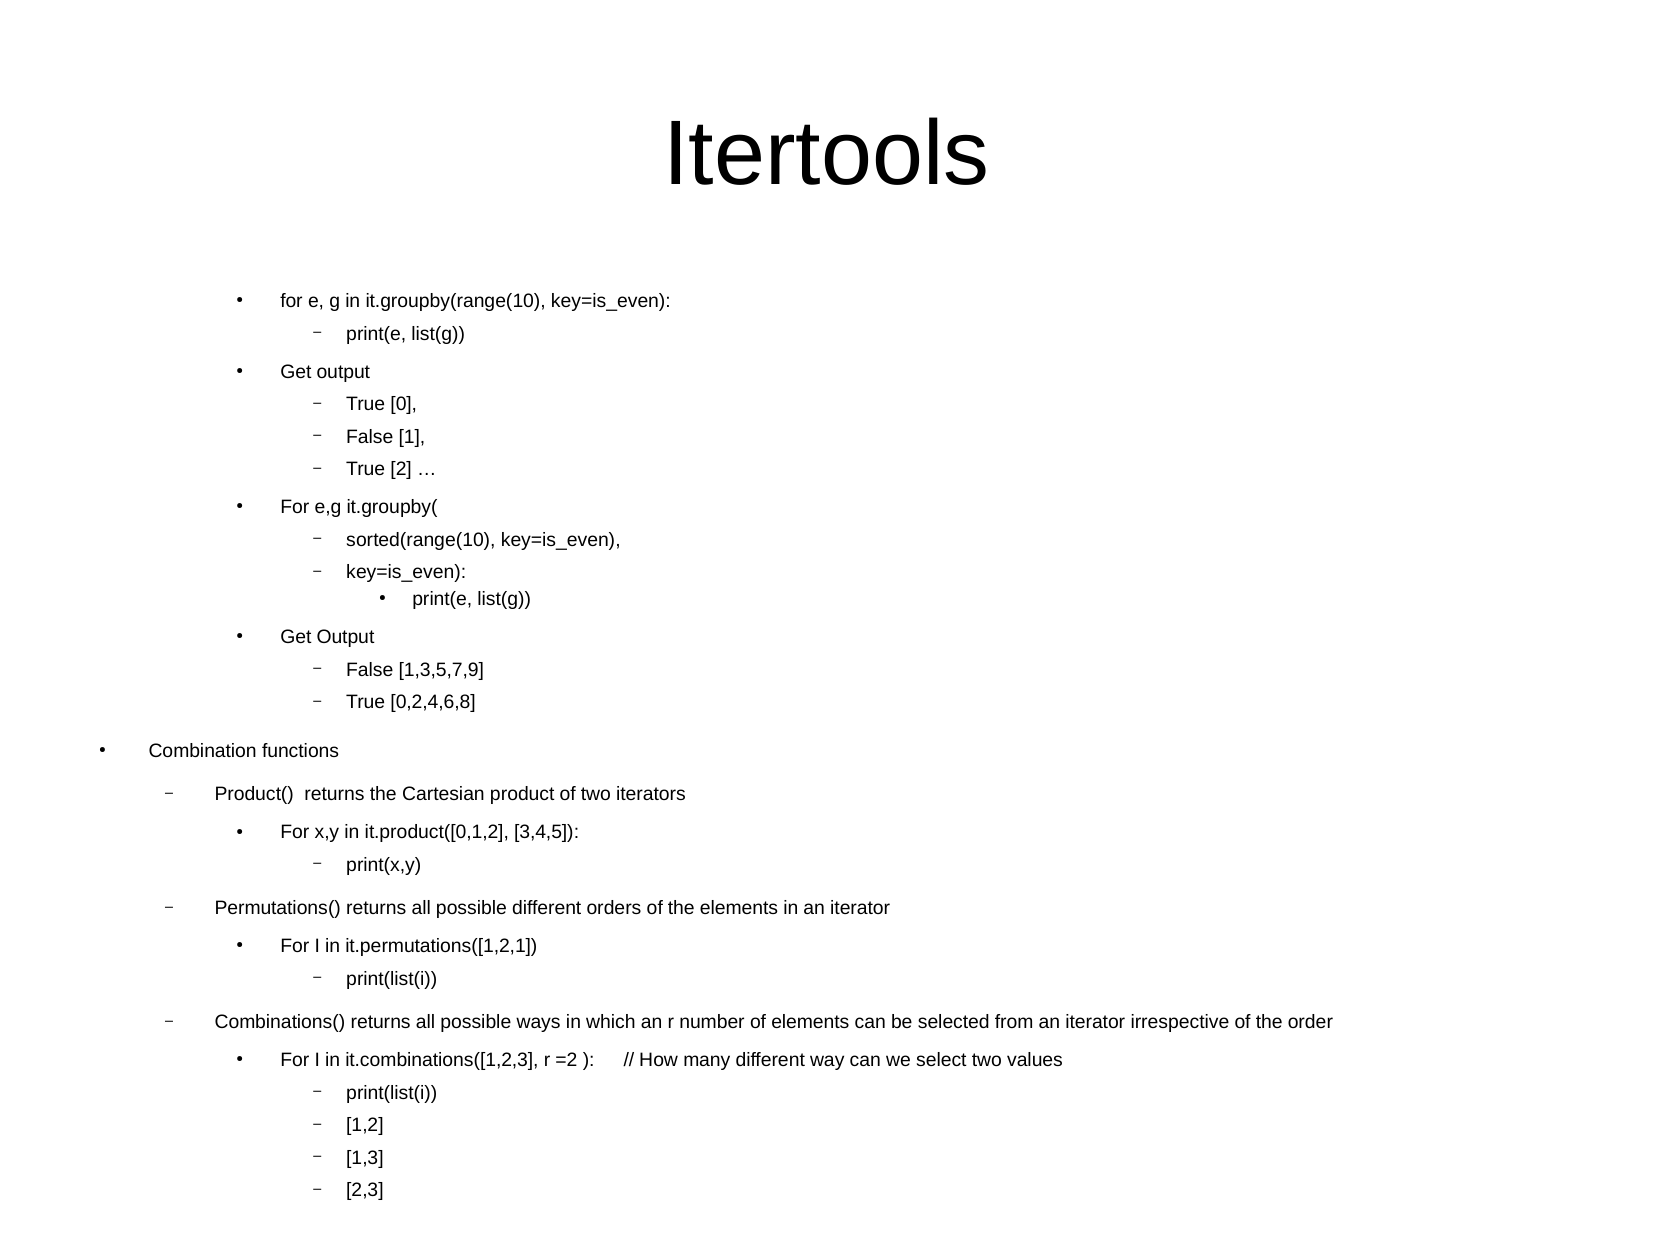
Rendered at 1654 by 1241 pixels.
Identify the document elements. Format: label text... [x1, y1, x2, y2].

list for e, g in it.groupby(range(10), key=is_even): print(e, list(g)) Get output True [0], False [1], True [2] … For e,g it.groupby( sorted(range(10), key=is_even), key=is_even): print(e, list(g)) Get Output False [1,3,5,7,9] True [0,2,4,6,8] Combination functions Product() returns the Cartesian product of two iterators For x,y in it.product([0,1,2], [3,4,5]): print(x,y) Permutations() returns all possible different orders of the elements in an iterator For I in it.permutations([1,2,1]) print(list(i)) Combinations() returns all possible ways in which an r number of elements can be selected from an iterator irrespective of the order For I in it.combinations([1,2,3], r =2 ): // How many different way can we select two values print(list(i)) [1,2] [1,3] [2,3] [82, 290, 1571, 1205]
title Itertools [82, 49, 1571, 257]
